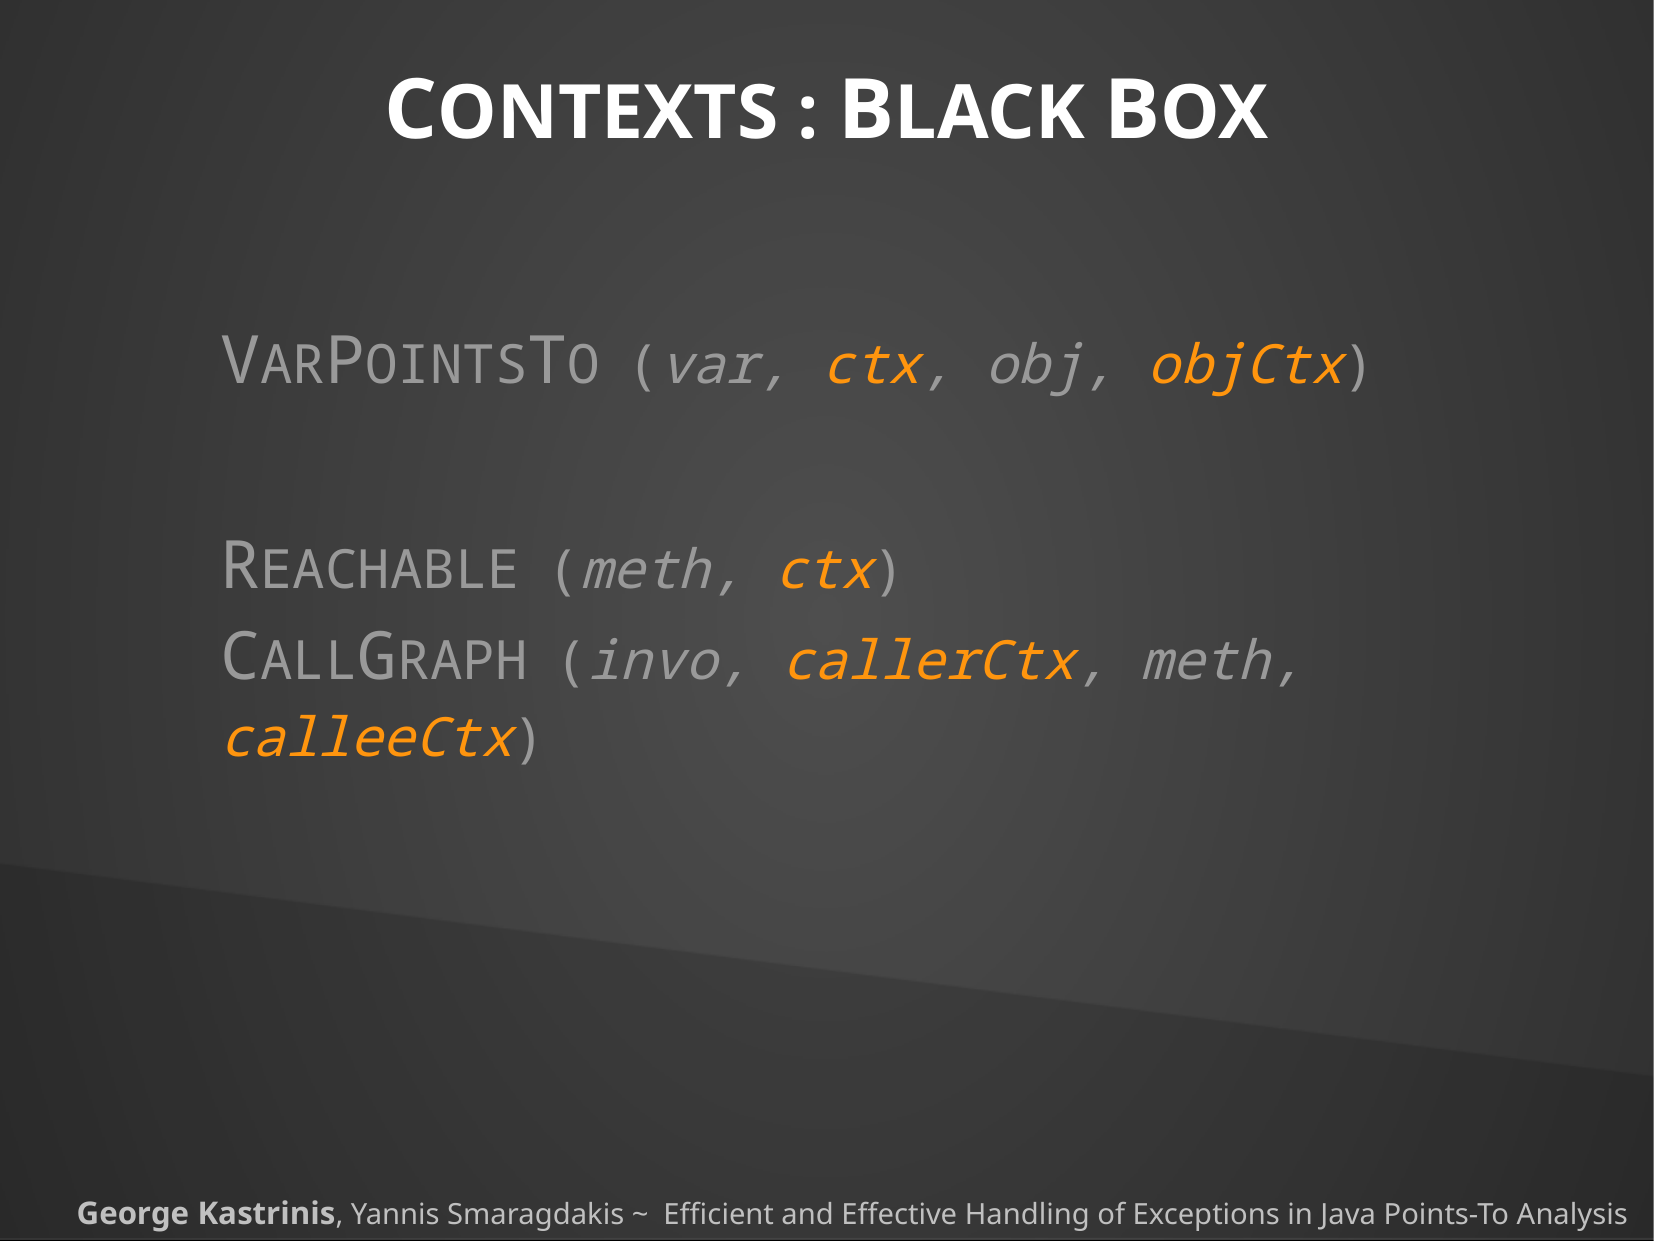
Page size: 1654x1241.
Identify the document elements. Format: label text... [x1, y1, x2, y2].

text_box VARPOINTSTO (var, ctx, obj, objCtx) REACHABLE (meth, ctx) CALLGRAPH (invo, callerCtx, meth, calleeCtx) [205, 304, 1449, 603]
picture [0, 0, 1654, 1241]
text_box CONTEXTS : BLACK BOX [358, 41, 1296, 151]
